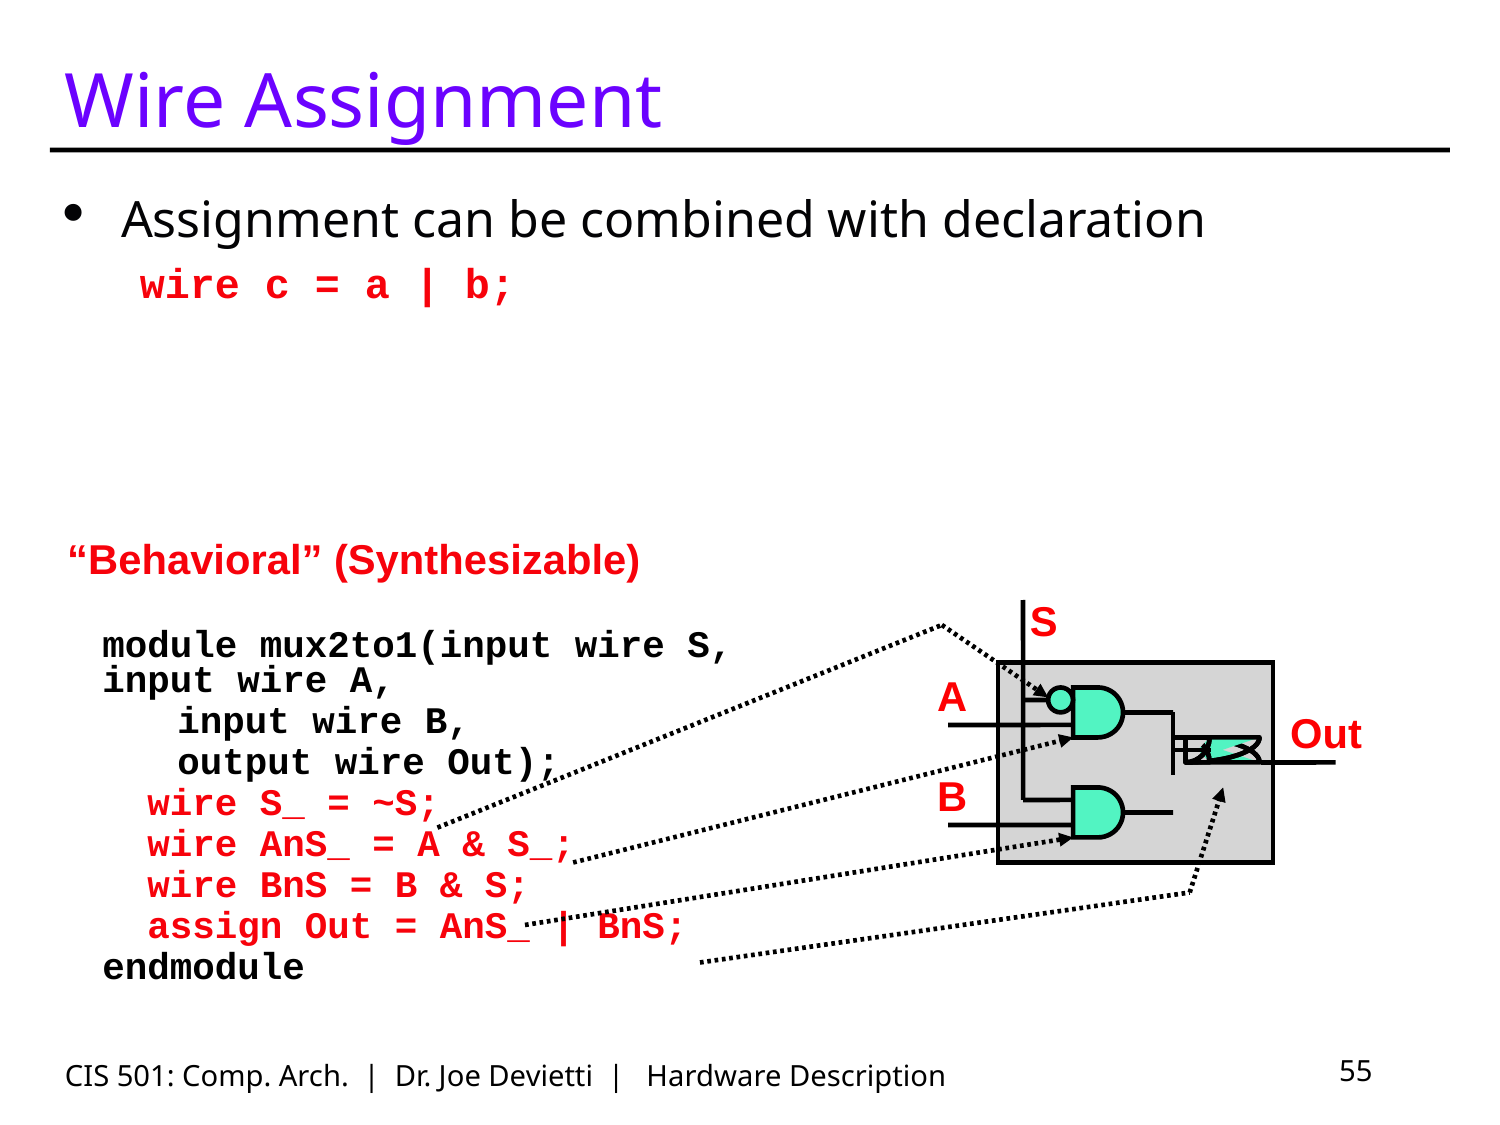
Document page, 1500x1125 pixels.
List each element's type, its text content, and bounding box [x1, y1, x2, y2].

text_box “Behavioral” (Synthesizable) [52, 525, 656, 590]
text_box B [922, 762, 982, 828]
text_box [998, 662, 1273, 863]
text_box <number> [1074, 1049, 1388, 1100]
text_box Out [1275, 699, 1377, 765]
text_box Assignment can be combined with declaration wire c = a | b; [49, 187, 1450, 438]
text_box CIS 501: Comp. Arch. | Dr. Joe Devietti | Hardware Description [49, 1049, 988, 1100]
text_box S [1015, 587, 1073, 653]
text_box [998, 662, 1020, 722]
text_box A [922, 662, 982, 728]
text_box Wire Assignment [49, 37, 1375, 150]
text_box module mux2to1(input wire S, input wire A, input wire B, output wire Out); wire S_ = ~S; wire AnS_ = A & S_; wire BnS = B & S; assign Out = AnS_ | BnS; endmodule [12, 620, 843, 995]
